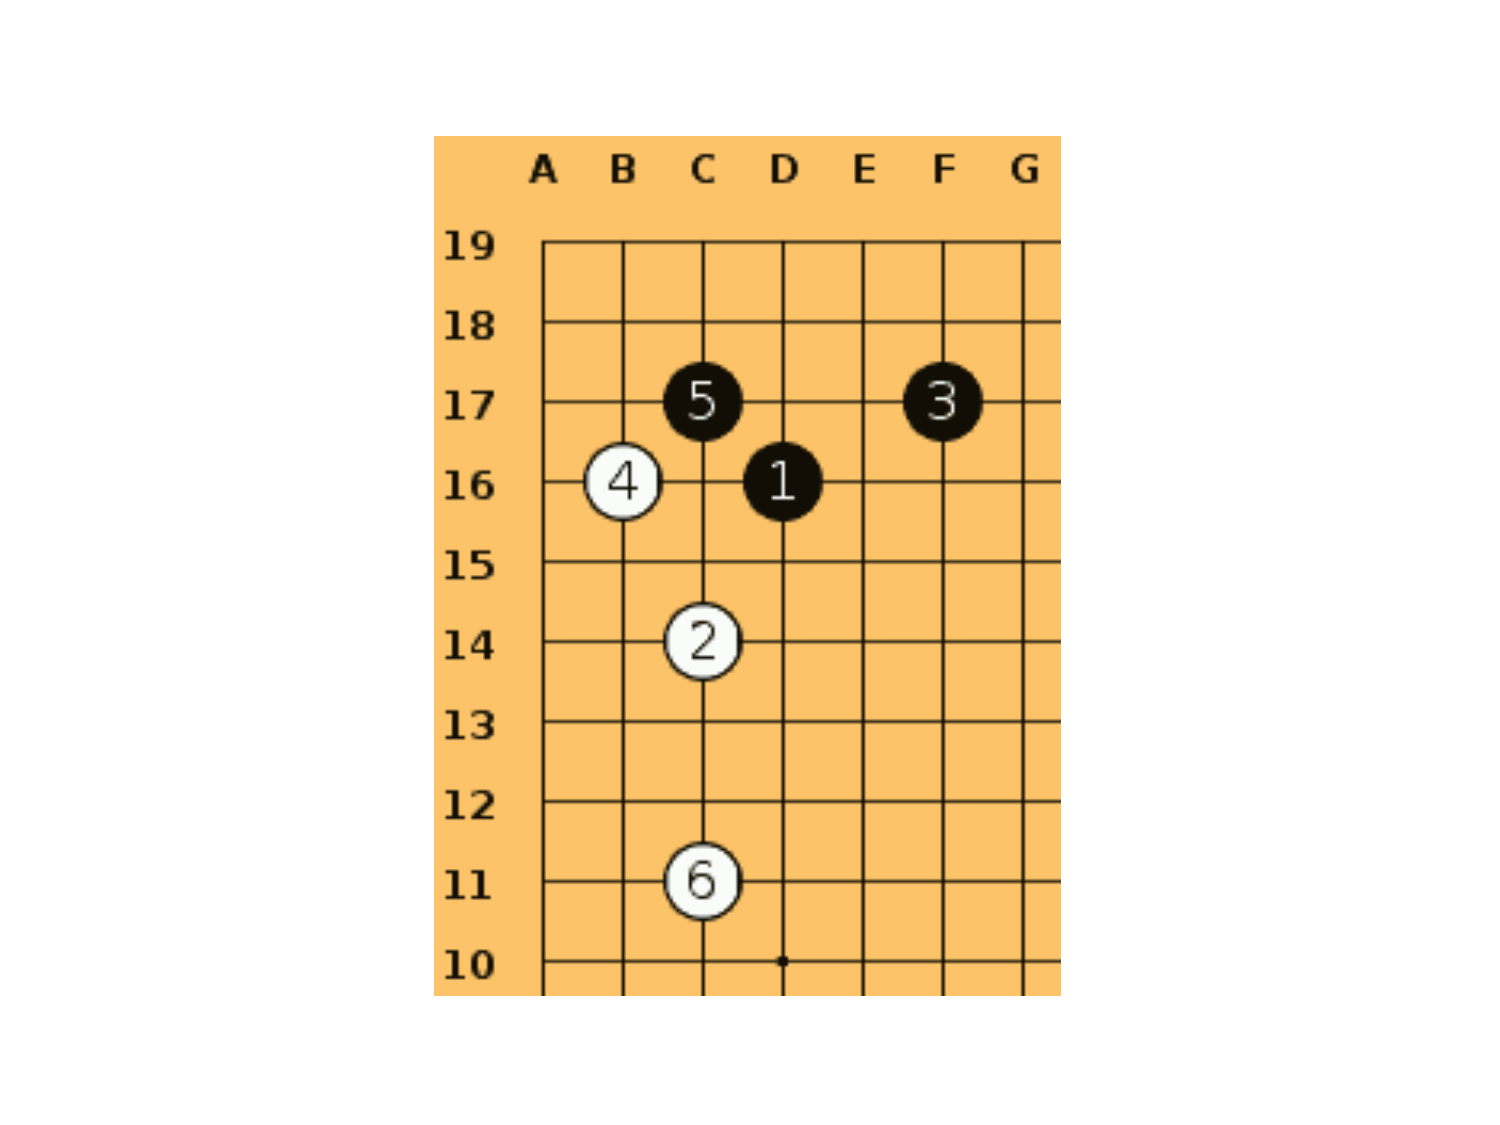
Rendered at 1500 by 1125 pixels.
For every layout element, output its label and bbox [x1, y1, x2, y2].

picture [434, 136, 1061, 996]
